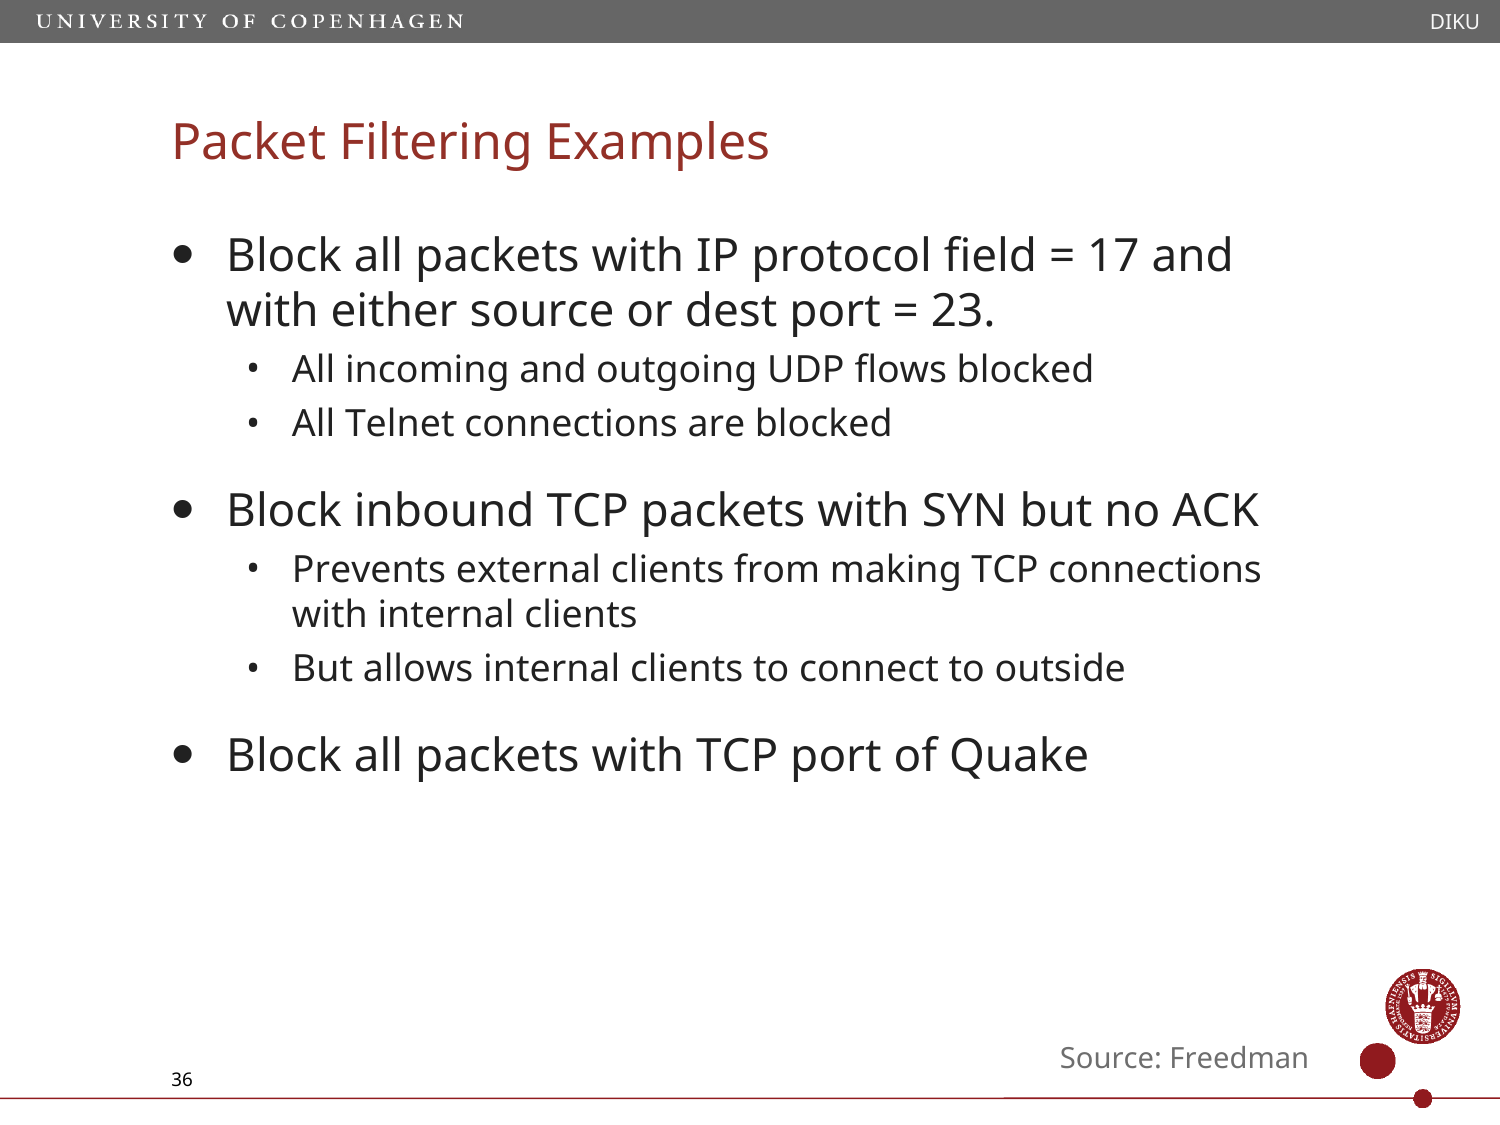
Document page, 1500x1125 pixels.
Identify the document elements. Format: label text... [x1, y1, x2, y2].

picture [0, 910, 1500, 1122]
text_box Block all packets with IP protocol field = 17 and with either source or dest port = 23. All incoming and outgoing UDP flows blocked All Telnet connections are blocked Block inbound TCP packets with SYN but no ACK Prevents external clients from making TCP connections with internal clients But allows internal clients to connect to outside Block all packets with TCP port of Quake [171, 225, 1329, 900]
text_box Source: Freedman [1045, 1031, 1353, 1083]
text_box DIKU [469, 0, 1495, 43]
text_box <number> [171, 1067, 522, 1092]
text_box Packet Filtering Examples [171, 75, 1329, 171]
